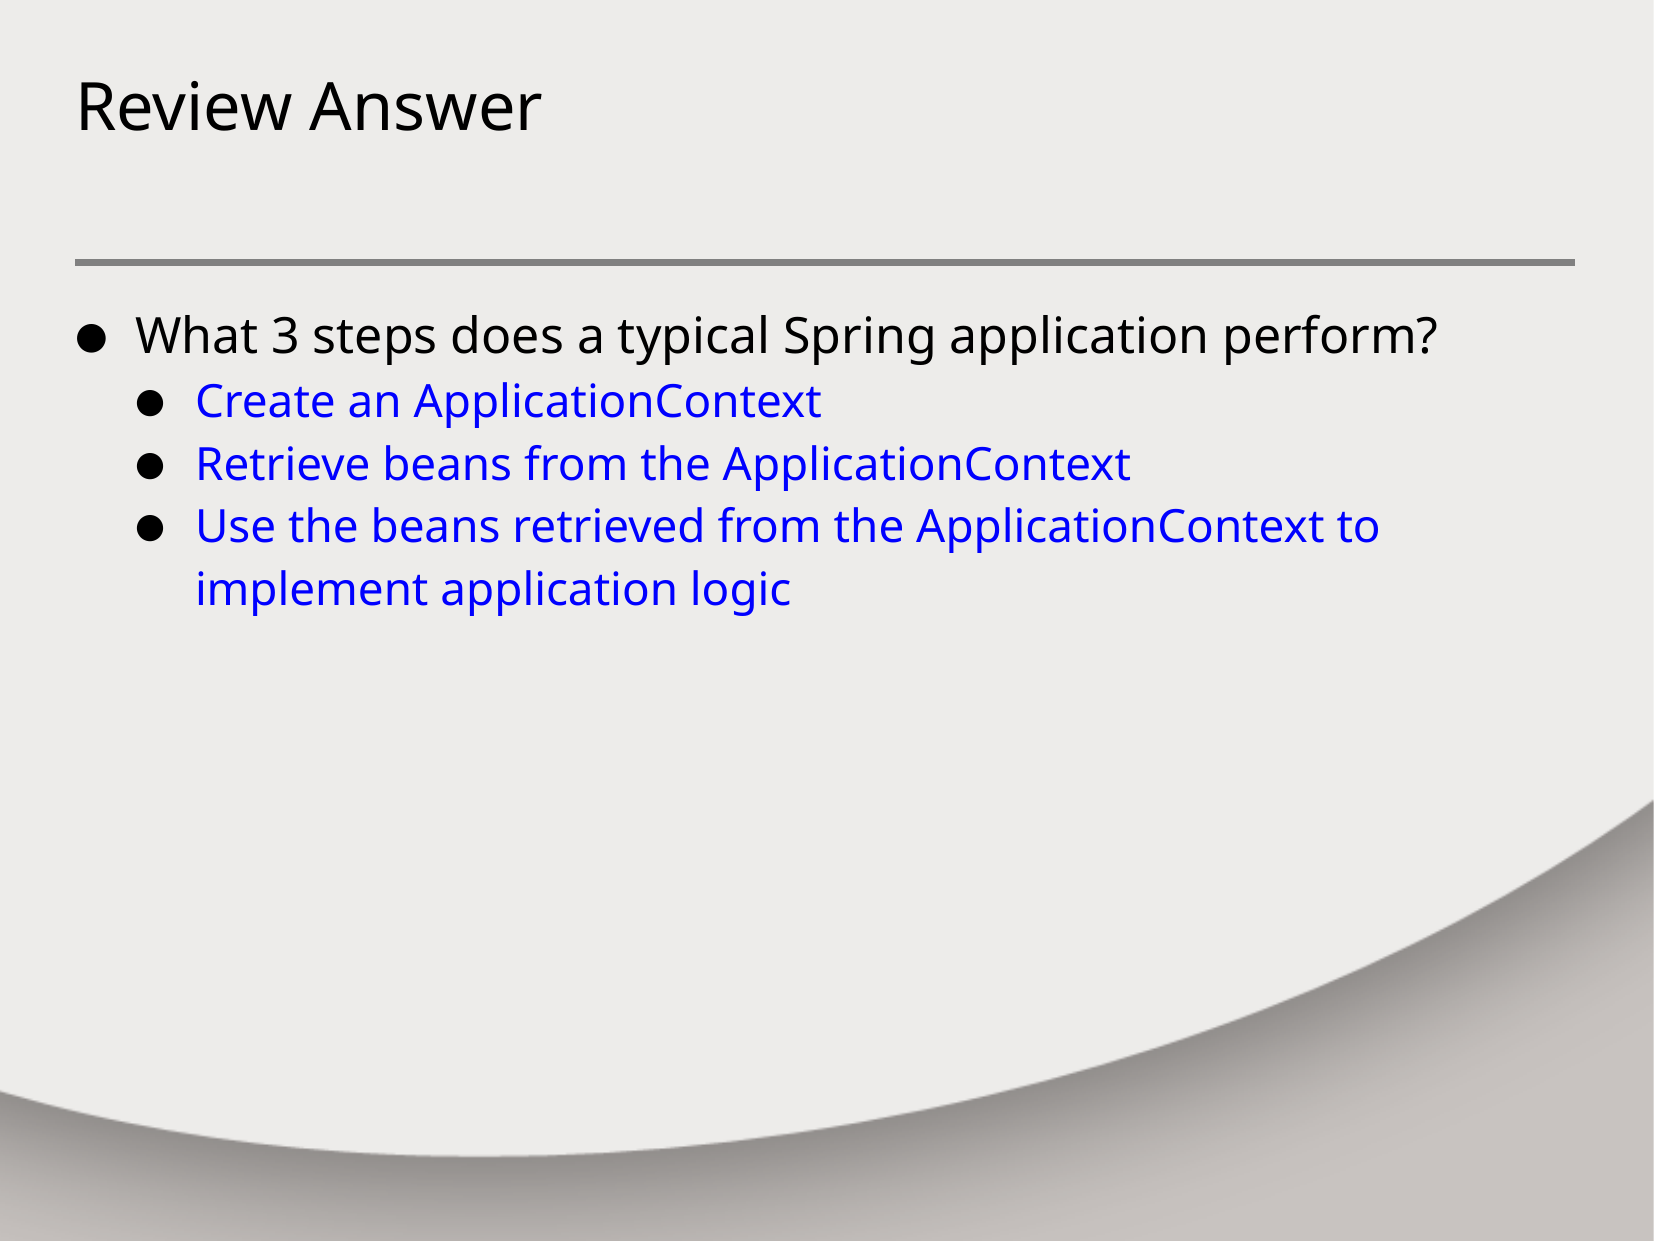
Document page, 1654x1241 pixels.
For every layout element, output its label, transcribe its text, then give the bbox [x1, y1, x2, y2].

picture [0, 0, 1654, 1241]
list What 3 steps does a typical Spring application perform? Create an ApplicationContext Retrieve beans from the ApplicationContext Use the beans retrieved from the ApplicationContext to implement application logic [75, 300, 1576, 1163]
title Review Answer [75, 75, 1576, 226]
